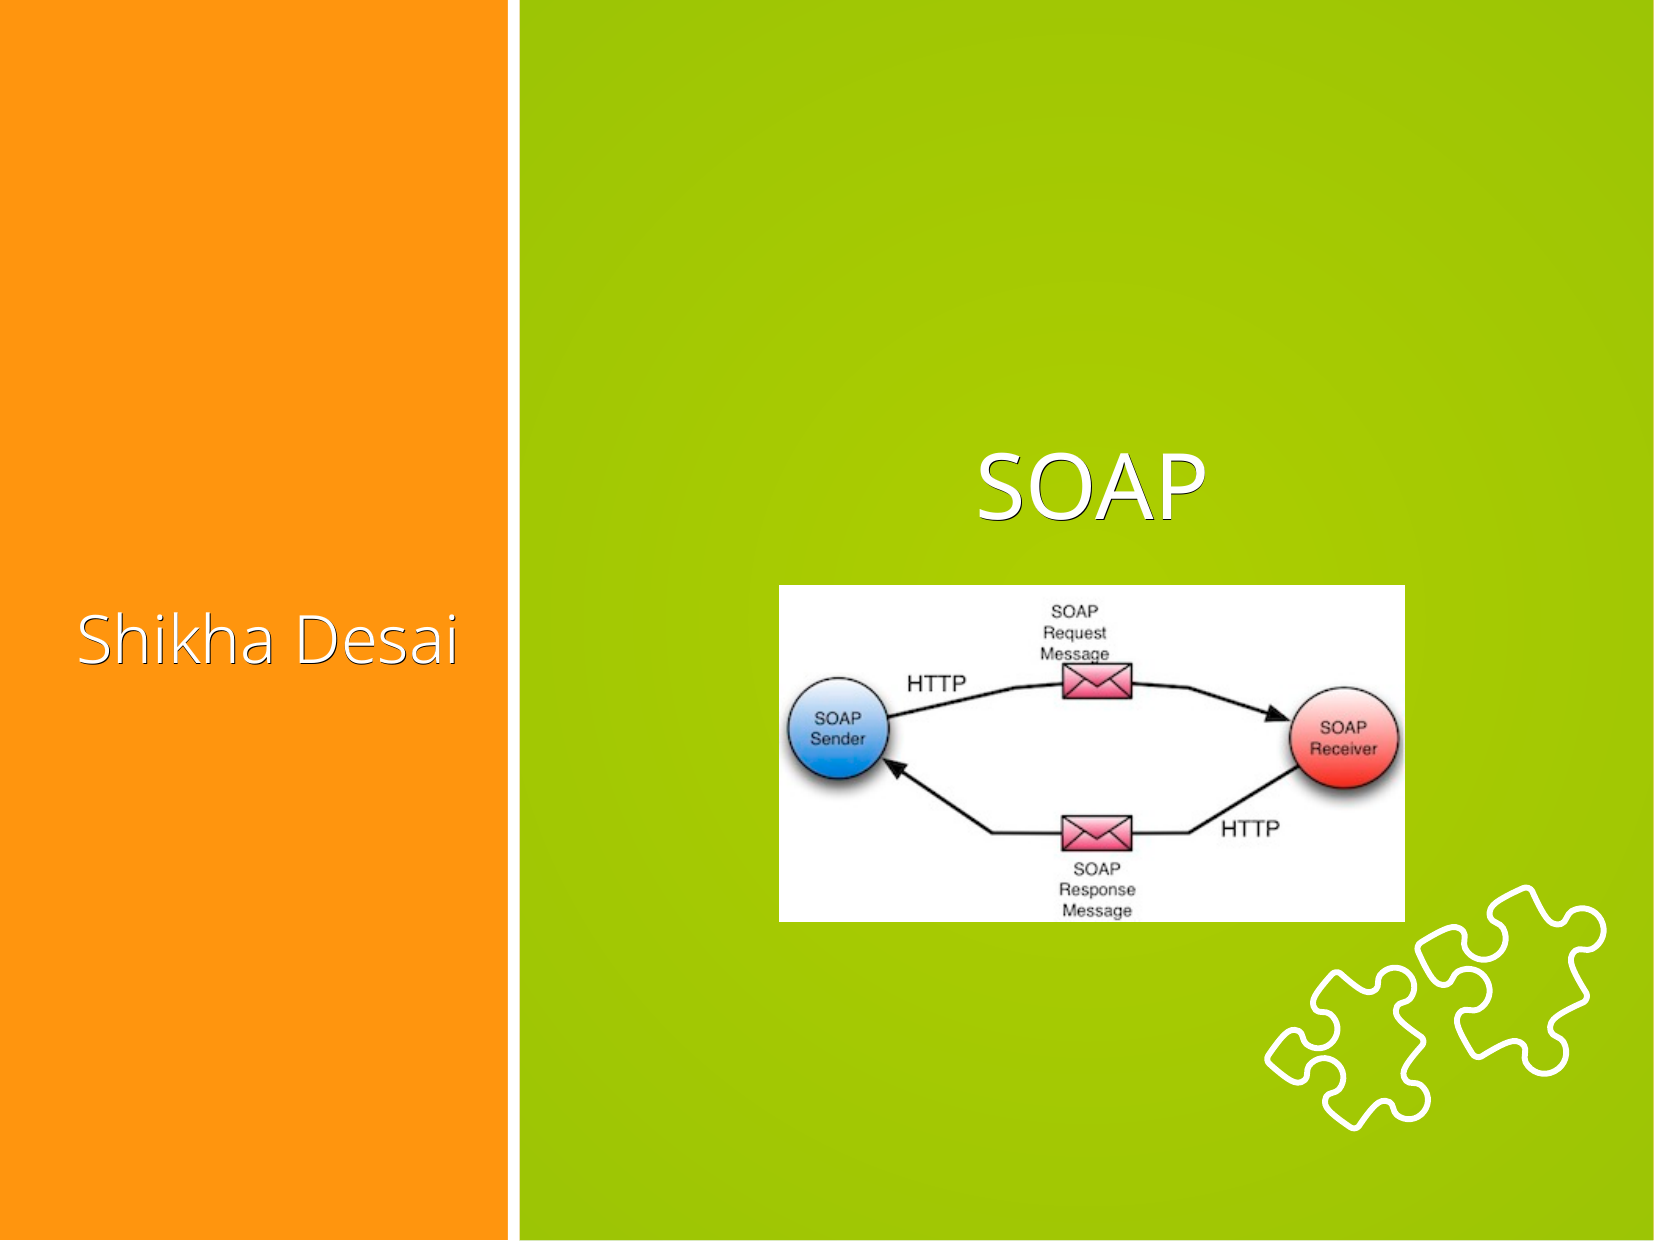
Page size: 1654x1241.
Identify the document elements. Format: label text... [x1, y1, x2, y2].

subtitle Shikha Desai [70, 566, 461, 709]
title SOAP [578, 366, 1607, 603]
picture [779, 585, 1405, 922]
